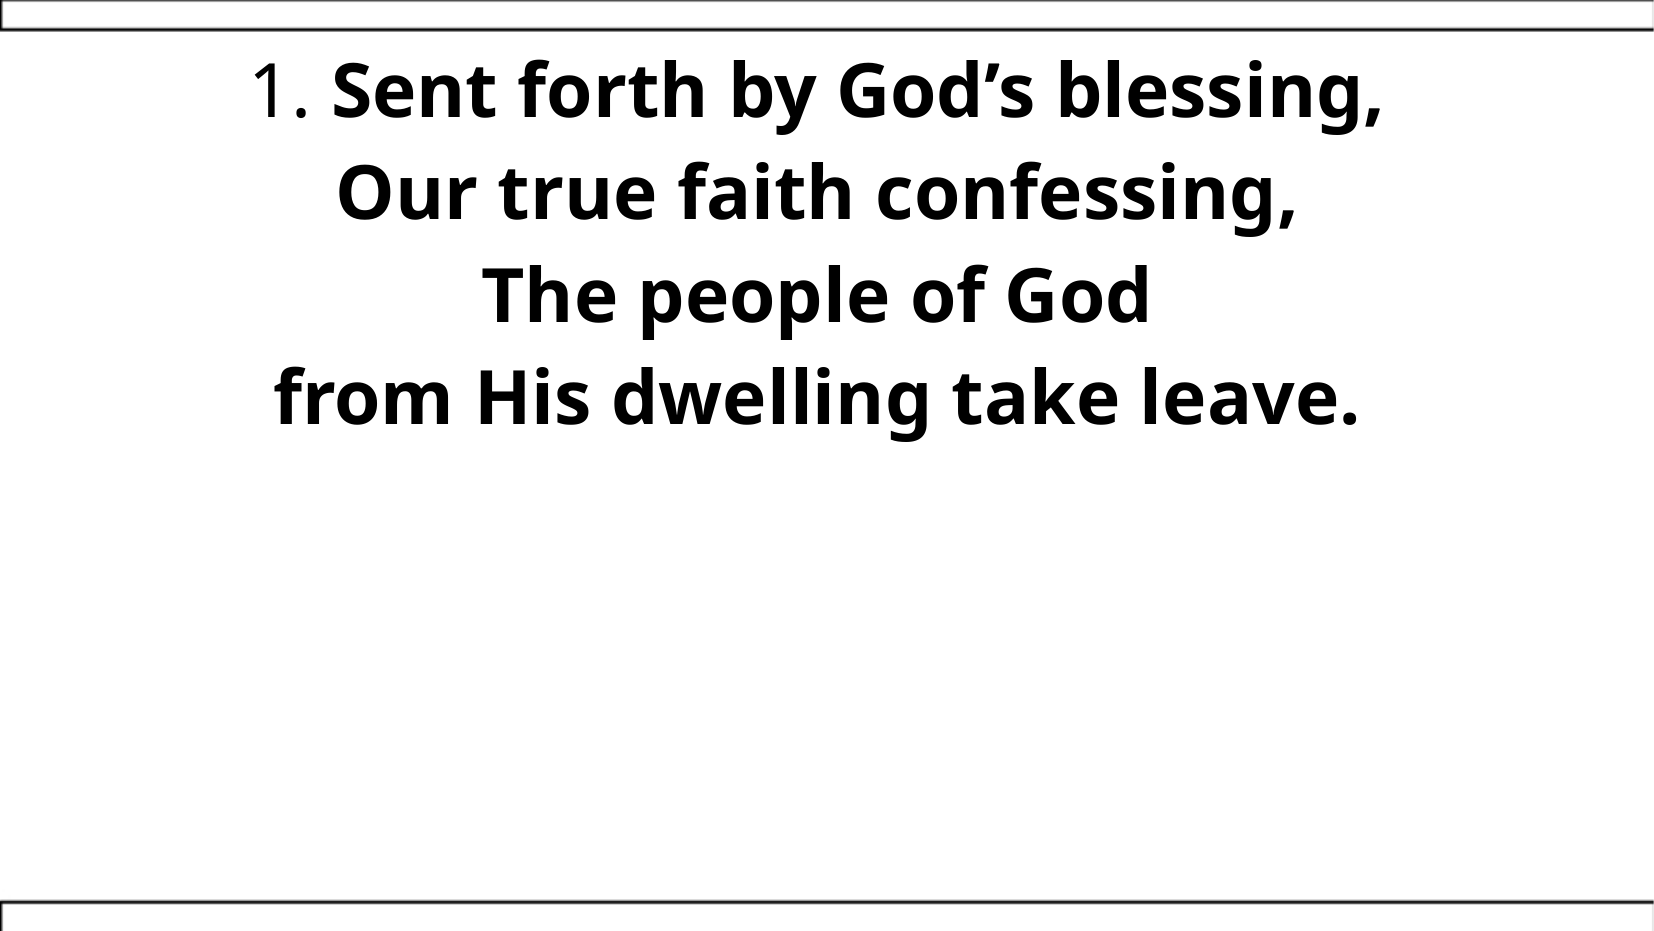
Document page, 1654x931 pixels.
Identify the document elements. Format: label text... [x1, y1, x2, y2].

text_box 1. Sent forth by God’s blessing, Our true faith confessing, The people of God from His dwelling take leave. [105, 30, 1531, 544]
picture [0, 0, 1654, 931]
